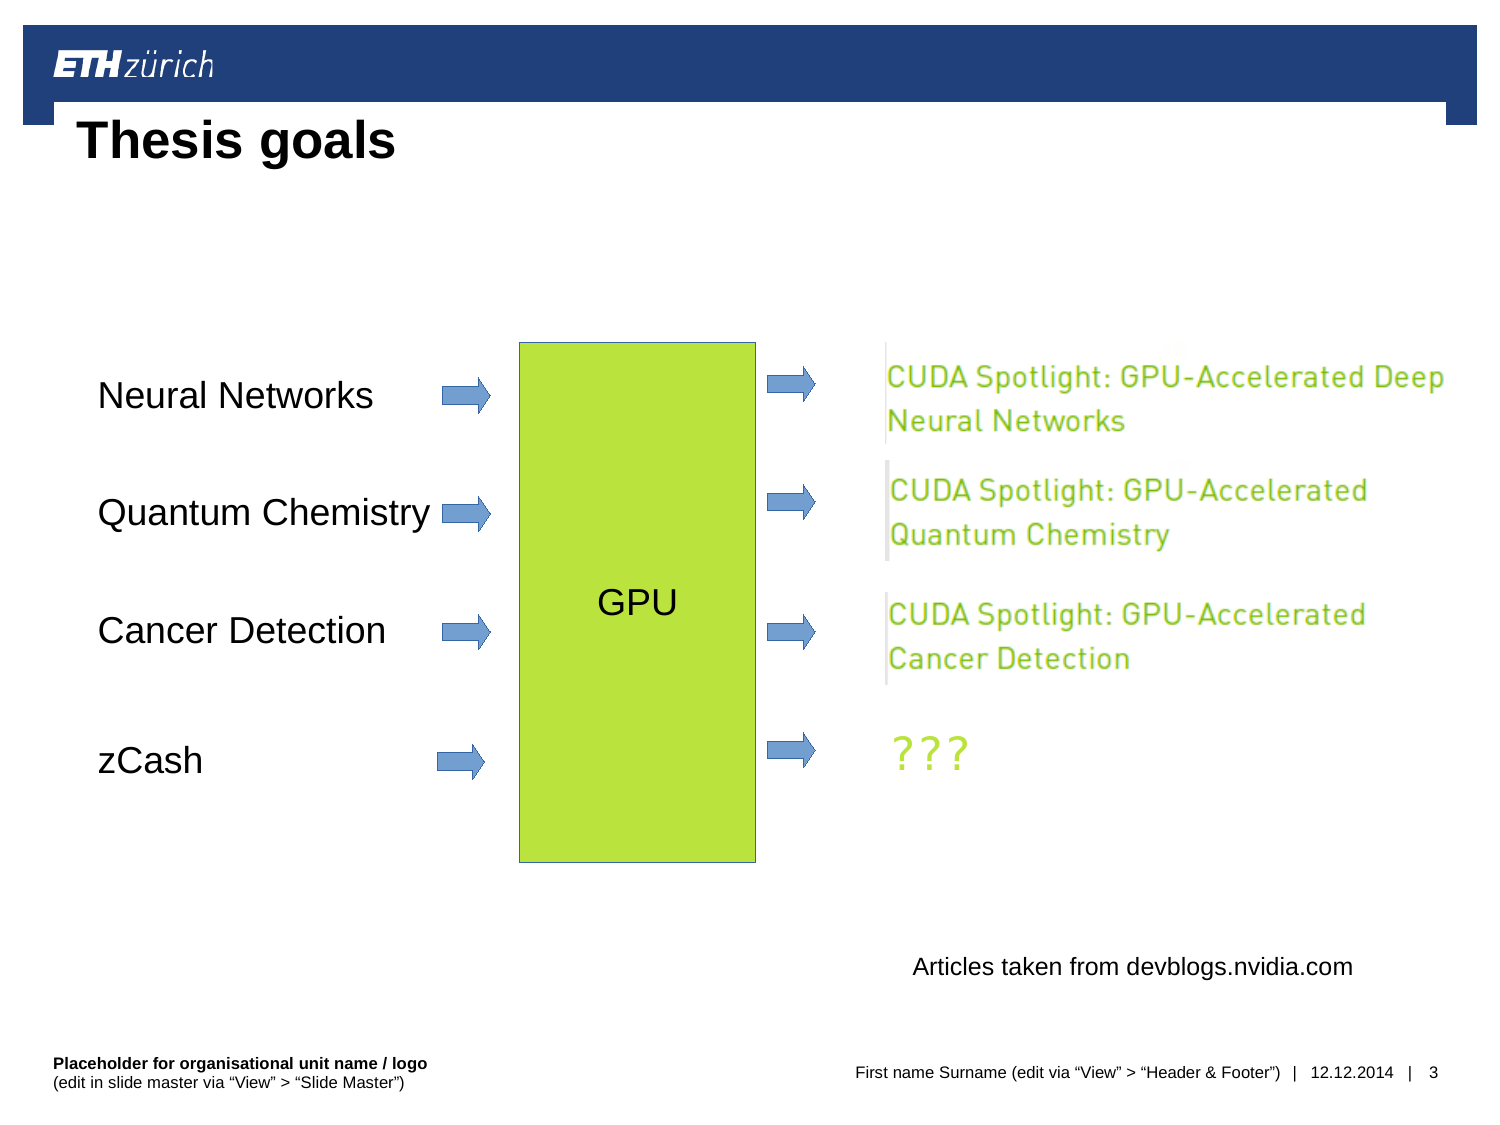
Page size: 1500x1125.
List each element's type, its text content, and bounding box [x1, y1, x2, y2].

text_box [437, 744, 485, 780]
text_box [442, 377, 491, 414]
text_box [442, 614, 491, 650]
text_box [767, 732, 816, 768]
text_box ??? [874, 720, 1360, 789]
title Thesis goals [53, 101, 1447, 262]
text_box GPU [519, 342, 756, 863]
text_box Articles taken from devblogs.nvidia.com [897, 944, 1370, 988]
text_box Cancer Detection [82, 602, 449, 674]
text_box zCash [82, 732, 449, 804]
picture [885, 592, 1389, 686]
text_box [767, 484, 816, 520]
picture [885, 342, 1450, 445]
text_box [442, 496, 491, 532]
text_box [767, 366, 816, 402]
picture [885, 460, 1375, 561]
text_box [767, 614, 816, 650]
text_box Quantum Chemistry [82, 484, 449, 556]
text_box Neural Networks [82, 367, 402, 426]
